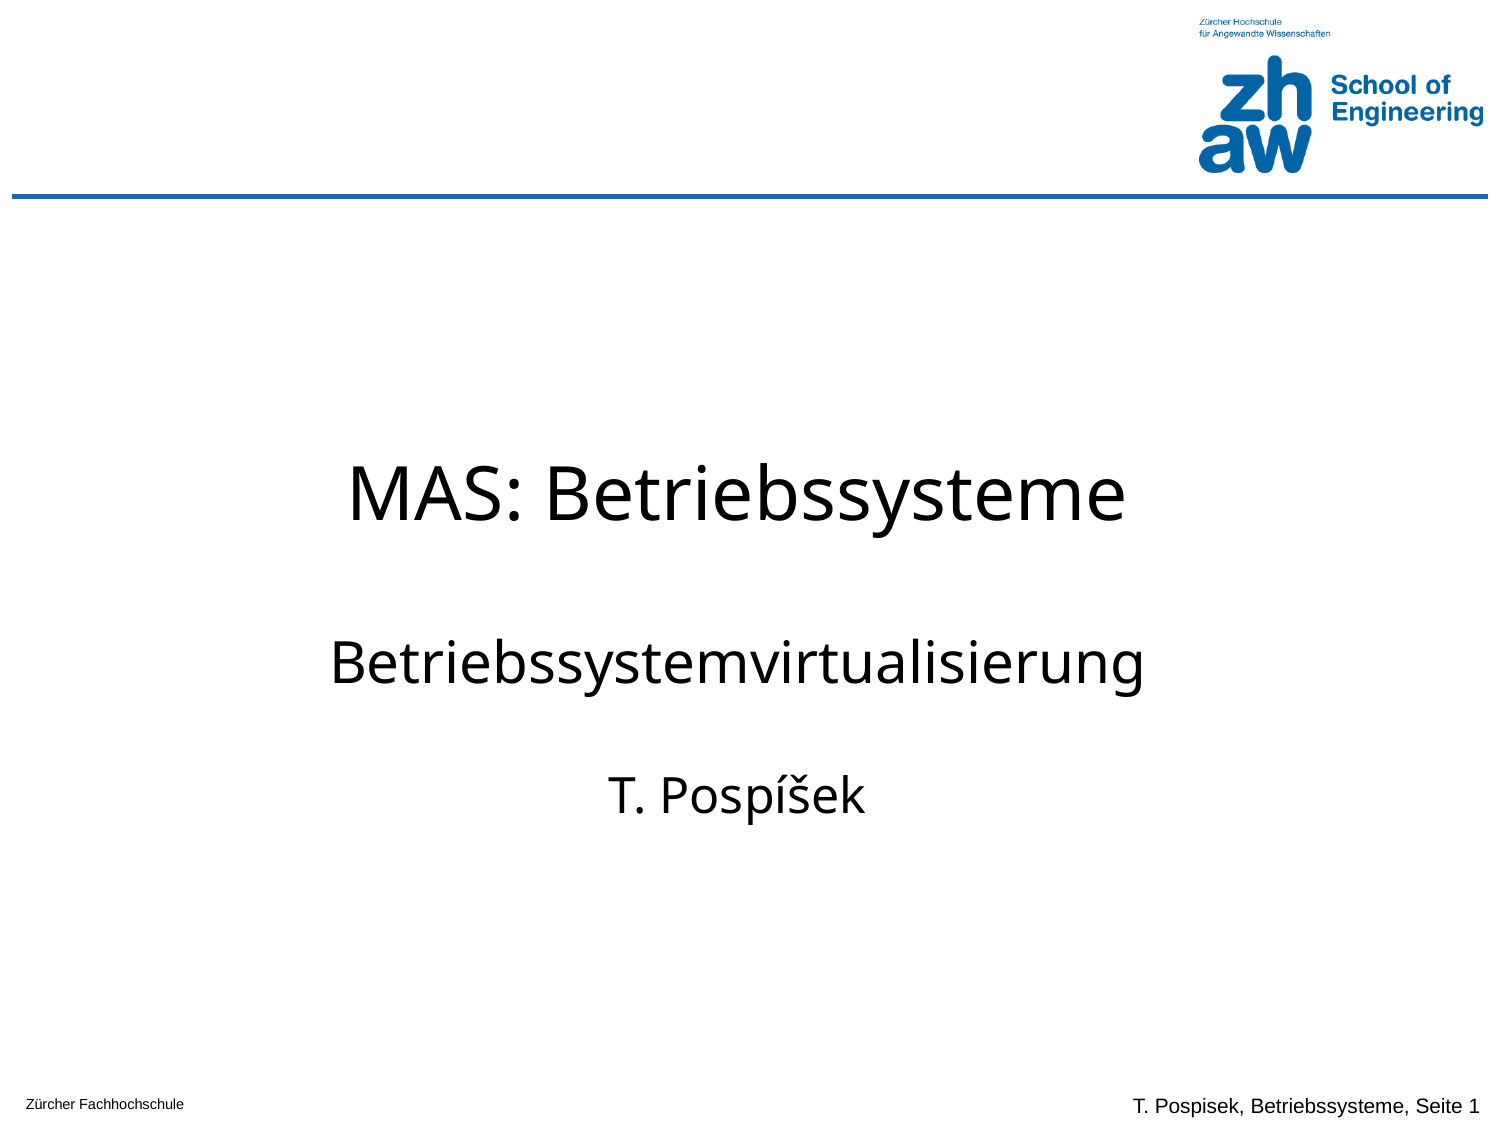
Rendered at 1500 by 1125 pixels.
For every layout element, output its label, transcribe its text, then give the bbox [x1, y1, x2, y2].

picture [1199, 19, 1483, 173]
text_box MAS: Betriebssysteme Betriebssystemvirtualisierung T. Pospíšek [112, 262, 1363, 913]
